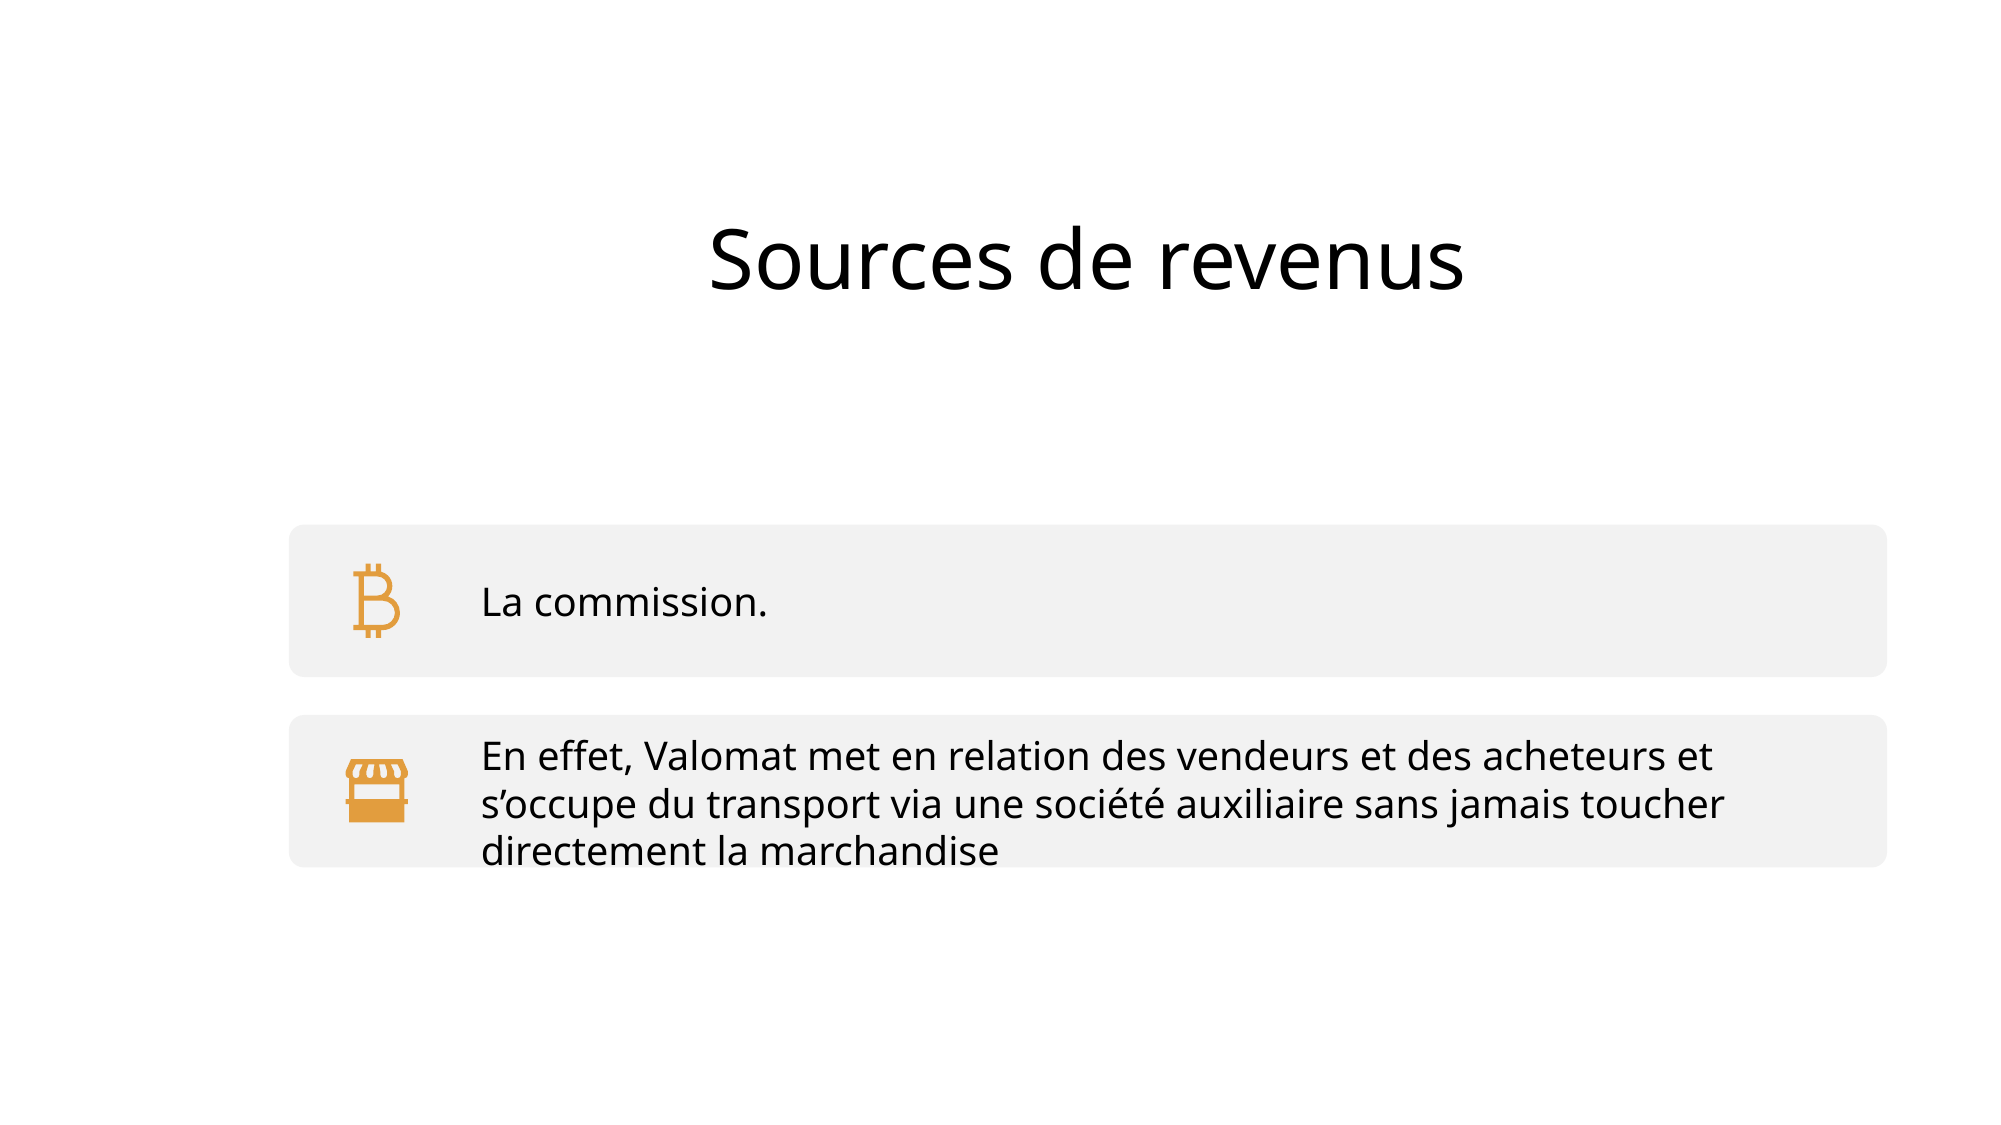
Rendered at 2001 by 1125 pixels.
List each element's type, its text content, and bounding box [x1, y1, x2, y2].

title Sources de revenus [288, 112, 1887, 400]
text_box [288, 524, 464, 678]
text_box [288, 714, 464, 868]
text_box La commission. [464, 524, 1887, 678]
text_box En effet, Valomat met en relation des vendeurs et des acheteurs et s’occupe du transport via une société auxiliaire sans jamais toucher directement la marchandise [464, 714, 1887, 868]
